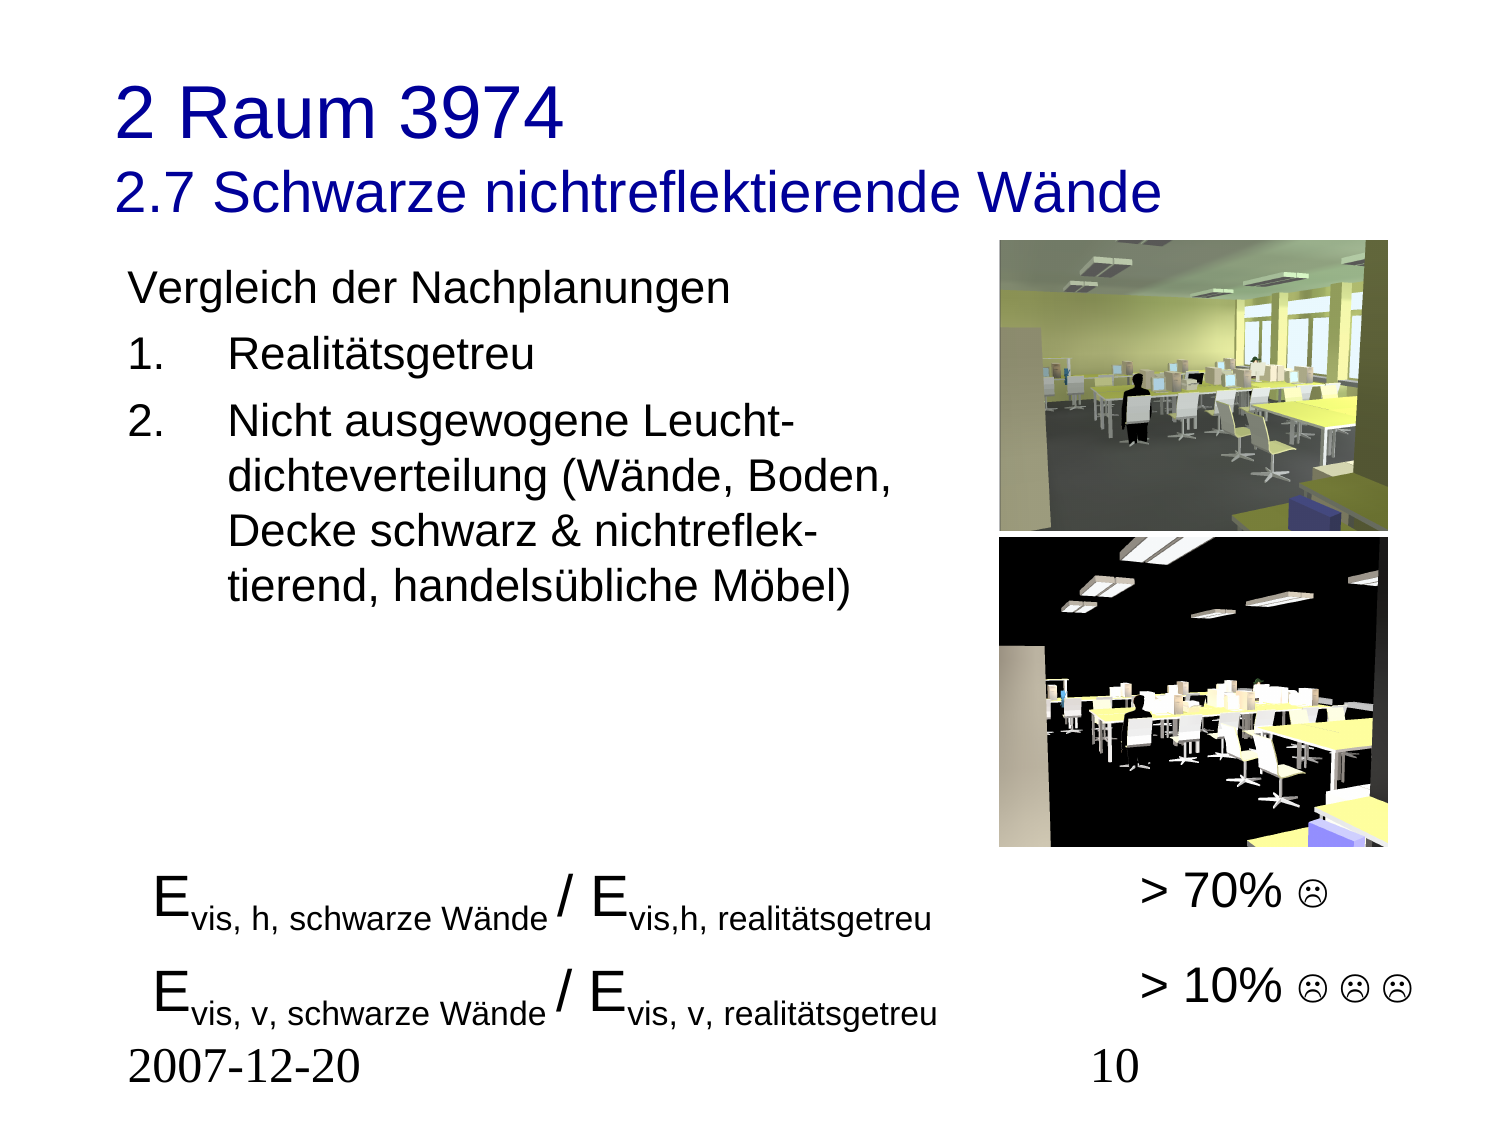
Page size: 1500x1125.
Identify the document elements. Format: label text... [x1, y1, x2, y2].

table_header > 70%  [1126, 851, 1462, 945]
picture [999, 537, 1388, 847]
picture [999, 240, 1388, 531]
table_cell Evis, v, schwarze Wände / Evis, v, realitätsgetreu [138, 946, 1125, 1039]
title 2 Raum 3974 2.7 Schwarze nichtreflektierende Wände [99, 49, 1375, 238]
table_header Evis, h, schwarze Wände / Evis,h, realitätsgetreu [138, 851, 1125, 945]
list Vergleich der Nachplanungen Realitätsgetreu Nicht ausgewogene Leucht-dichteverteilung (Wände, Boden, Decke schwarz & nichtreflek-tierend, handelsübliche Möbel) [112, 249, 951, 651]
table_cell > 10%    [1126, 946, 1462, 1039]
